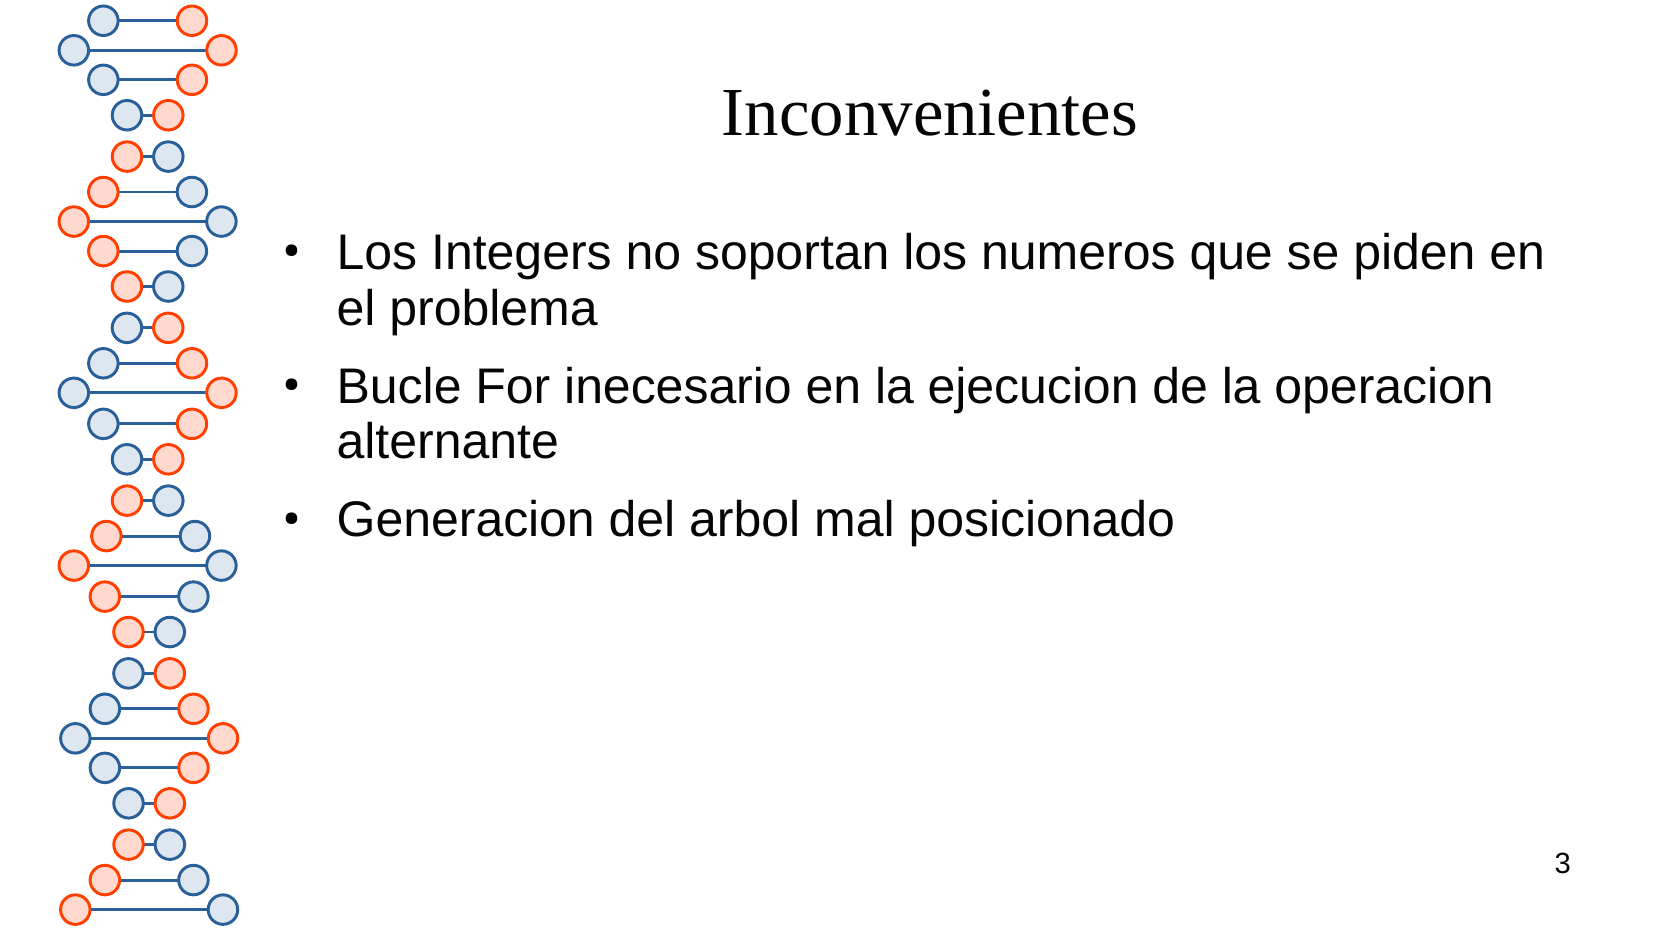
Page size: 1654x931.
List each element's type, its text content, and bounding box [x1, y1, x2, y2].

list Los Integers no soportan los numeros que se piden en el problema Bucle For inecesario en la ejecucion de la operacion alternante Generacion del arbol mal posicionado [265, 224, 1595, 764]
title Inconvenientes [265, 35, 1595, 189]
